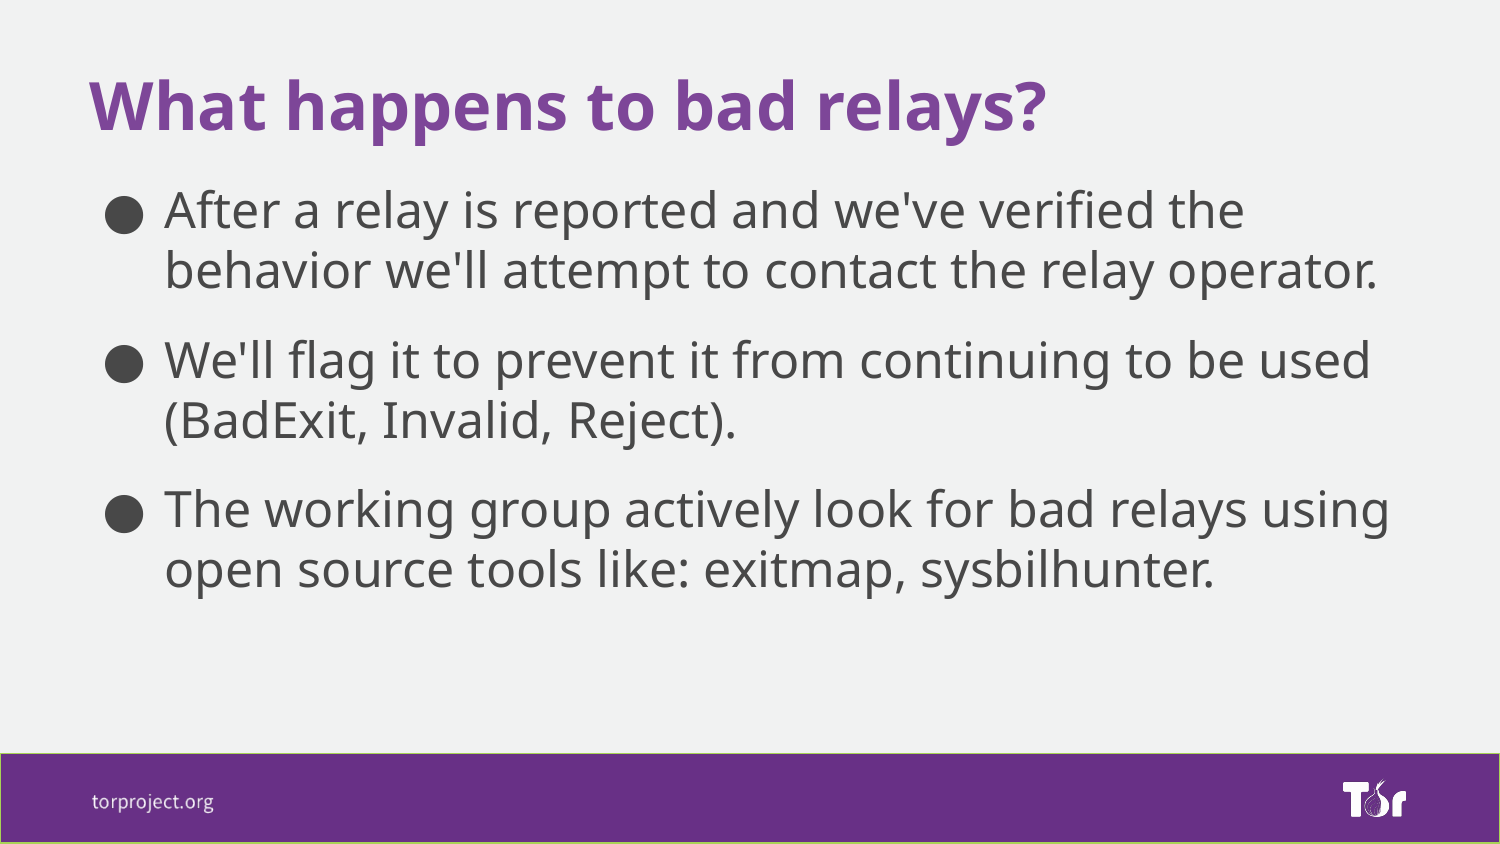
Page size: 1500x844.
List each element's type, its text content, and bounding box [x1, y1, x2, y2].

text_box After a relay is reported and we've verified the behavior we'll attempt to contact the relay operator. We'll flag it to prevent it from continuing to be used (BadExit, Invalid, Reject). The working group actively look for bad relays using open source tools like: exitmap, sysbilhunter. [75, 171, 1425, 728]
text_box What happens to bad relays? [75, 33, 1425, 171]
picture [75, 780, 604, 821]
picture [1343, 778, 1406, 817]
